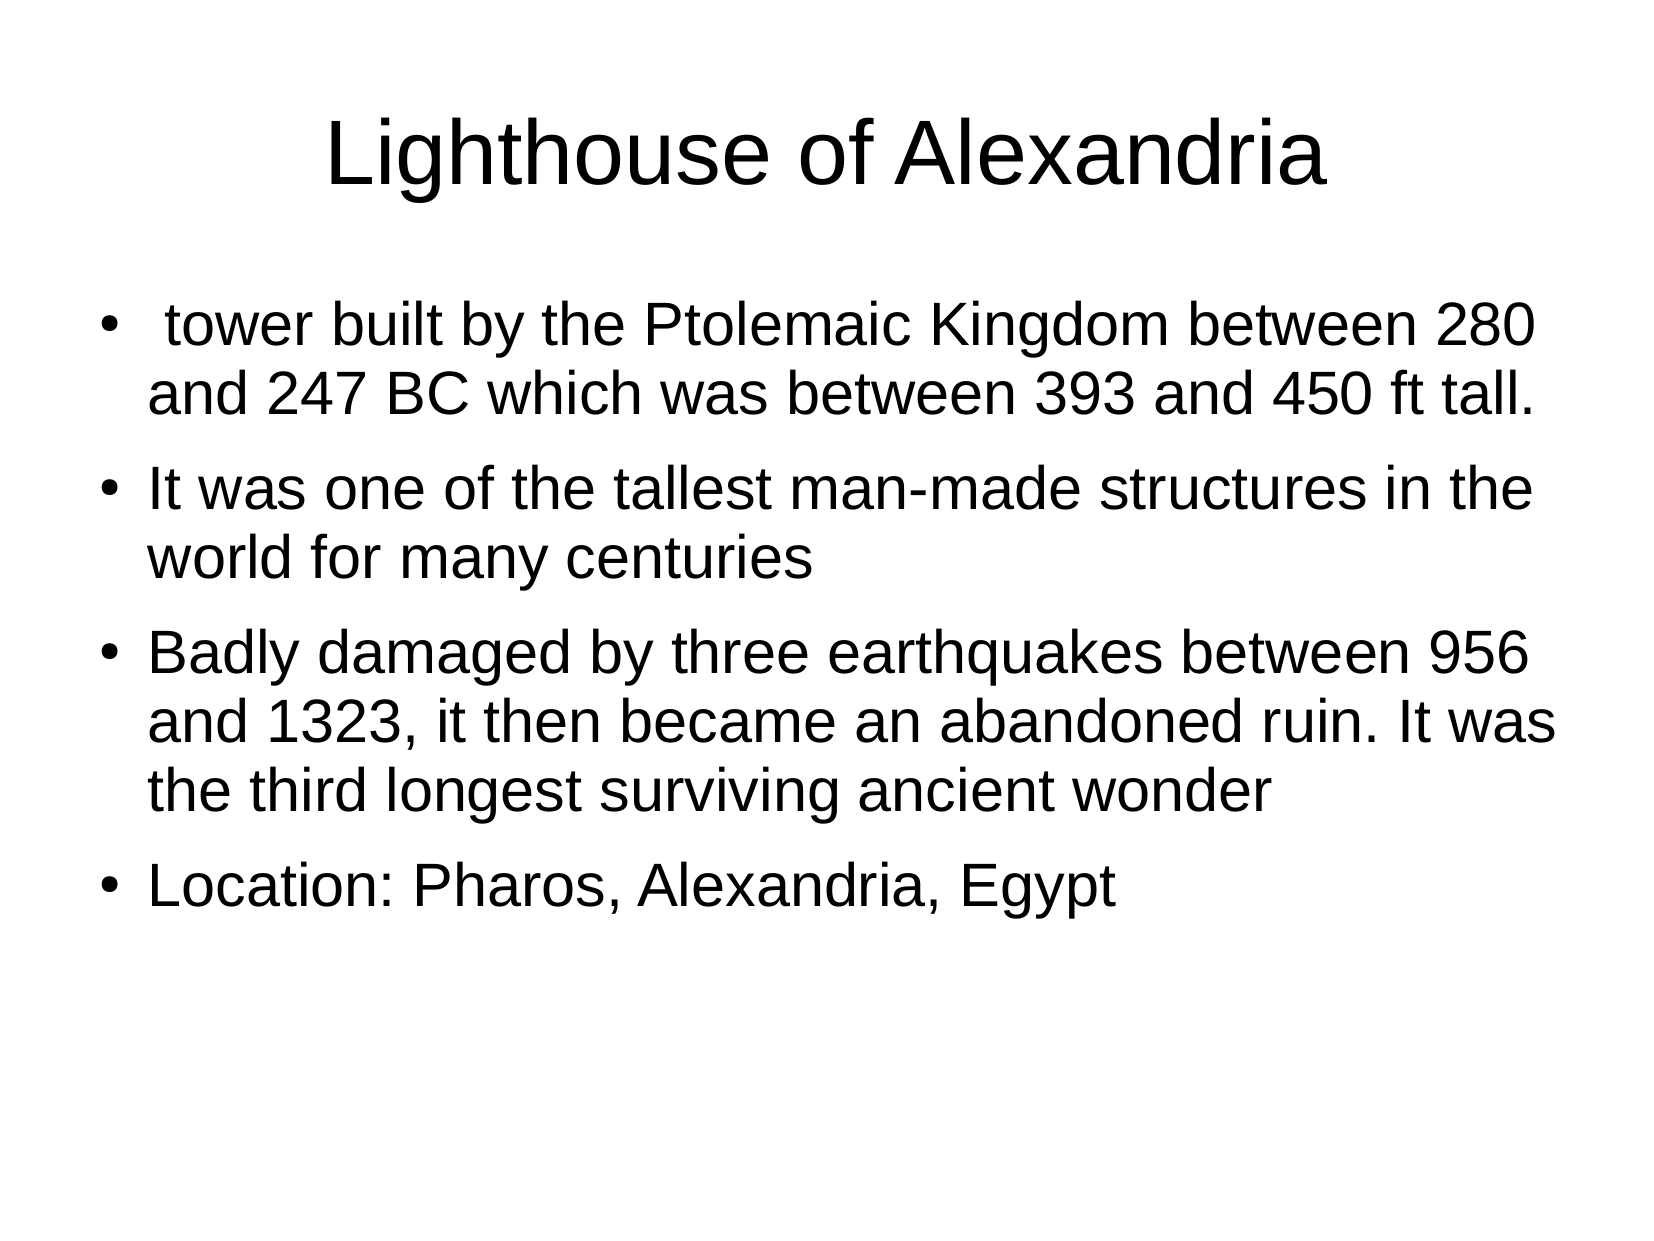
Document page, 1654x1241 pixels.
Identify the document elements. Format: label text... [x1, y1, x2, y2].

list tower built by the Ptolemaic Kingdom between 280 and 247 BC which was between 393 and 450 ft tall. It was one of the tallest man-made structures in the world for many centuries Badly damaged by three earthquakes between 956 and 1323, it then became an abandoned ruin. It was the third longest surviving ancient wonder Location: Pharos, Alexandria, Egypt [82, 290, 1571, 1010]
title Lighthouse of Alexandria [82, 49, 1571, 257]
